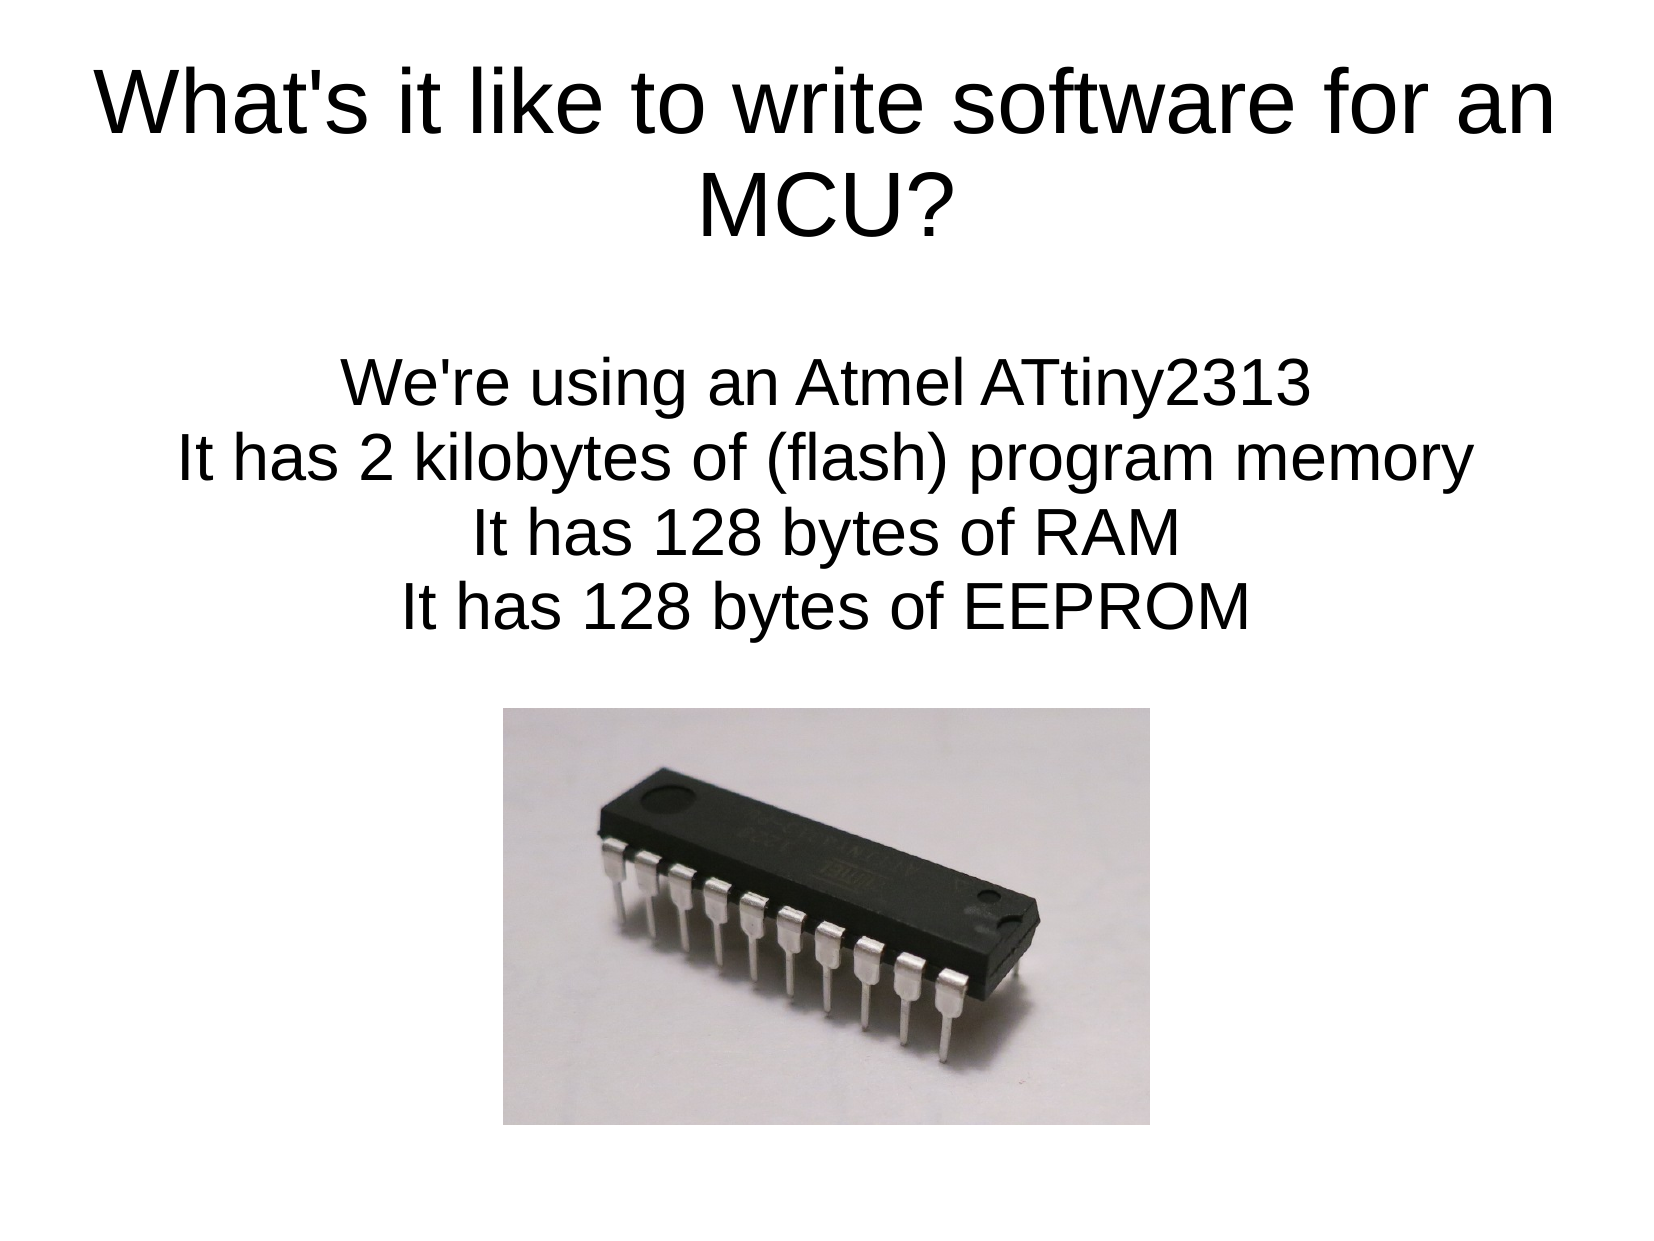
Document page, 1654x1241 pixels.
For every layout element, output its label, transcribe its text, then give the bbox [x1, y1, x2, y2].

picture [503, 708, 1150, 1126]
text_box We're using an Atmel ATtiny2313 It has 2 kilobytes of (flash) program memory It has 128 bytes of RAM It has 128 bytes of EEPROM [160, 337, 1494, 652]
title What's it like to write software for an MCU? [82, 49, 1571, 257]
